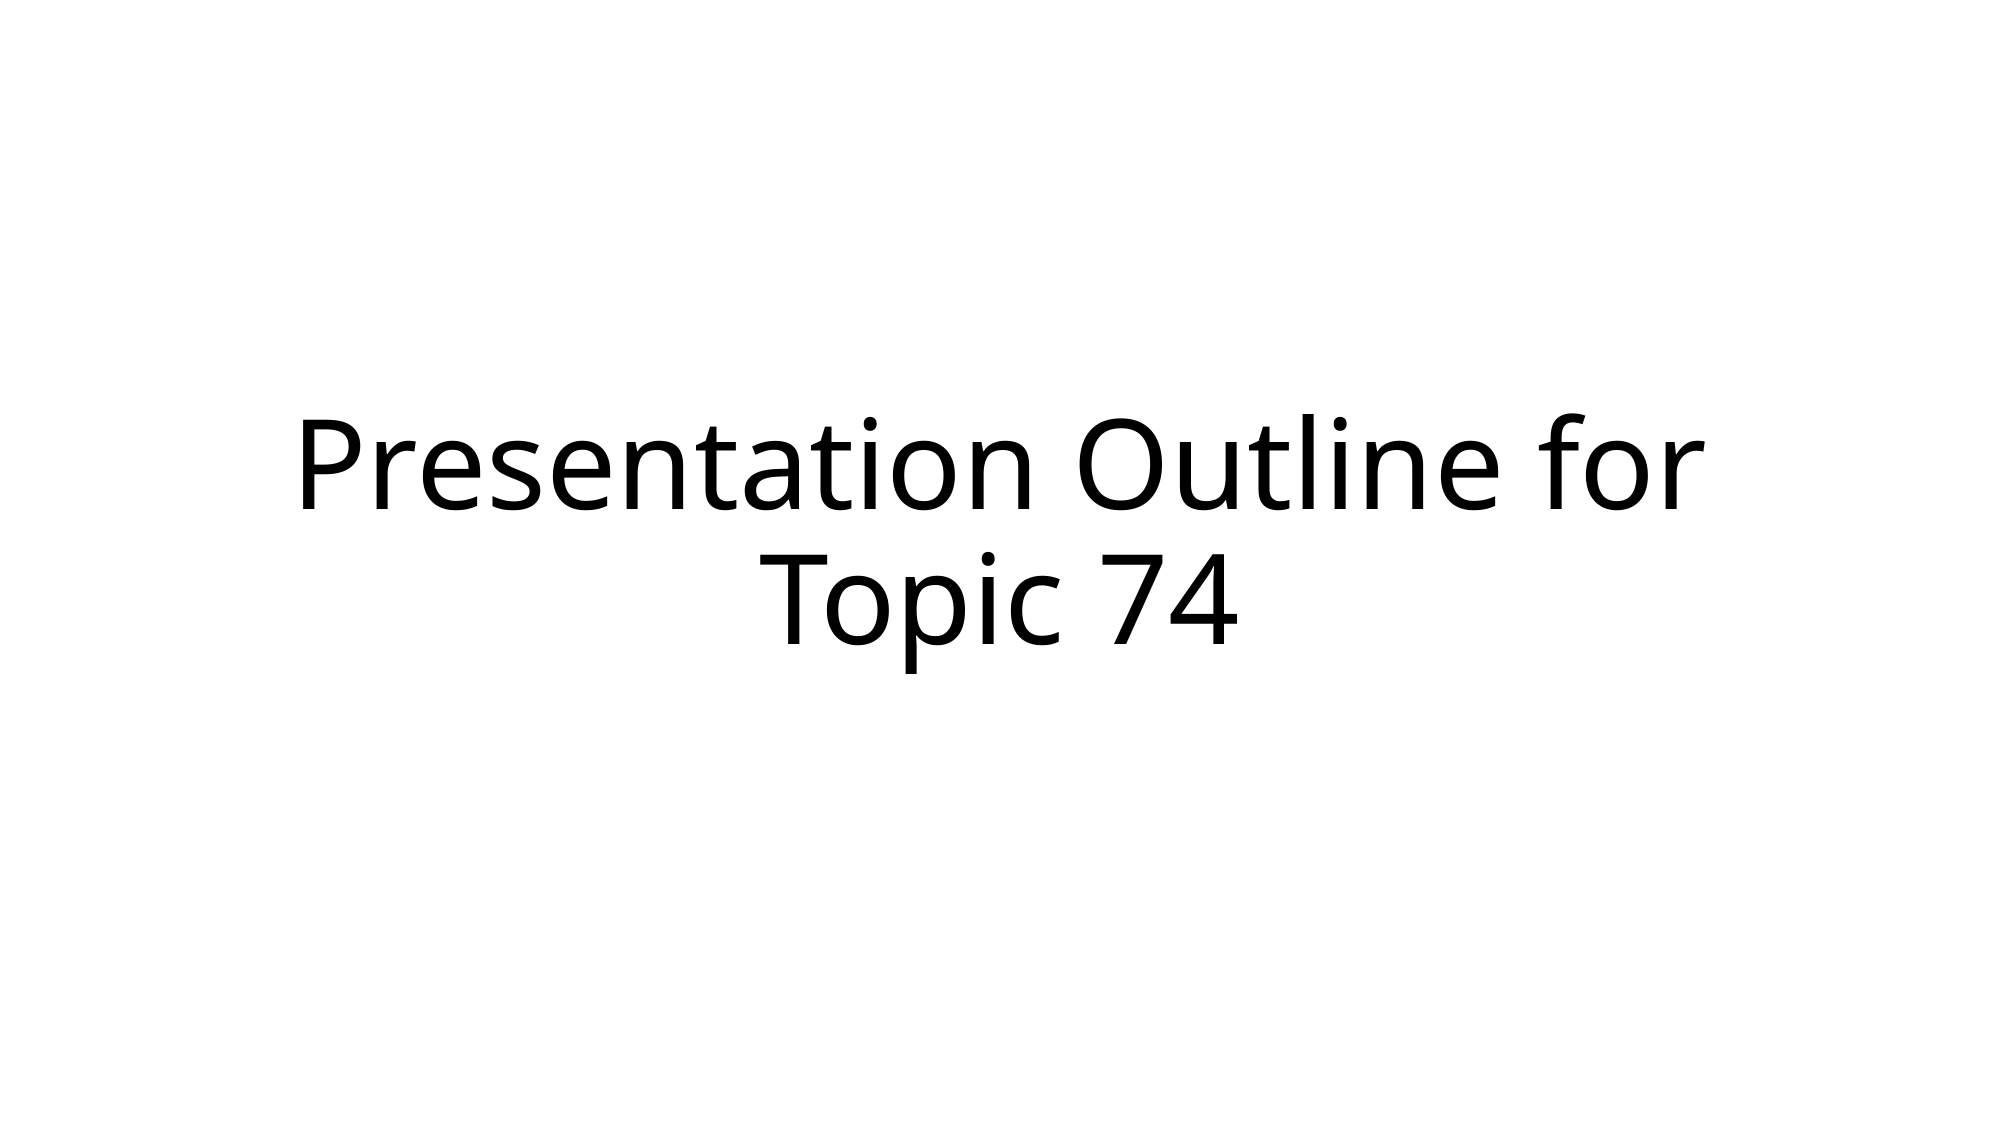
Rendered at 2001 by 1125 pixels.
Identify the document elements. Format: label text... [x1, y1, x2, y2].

title Presentation Outline for Topic 74 [249, 394, 1750, 786]
